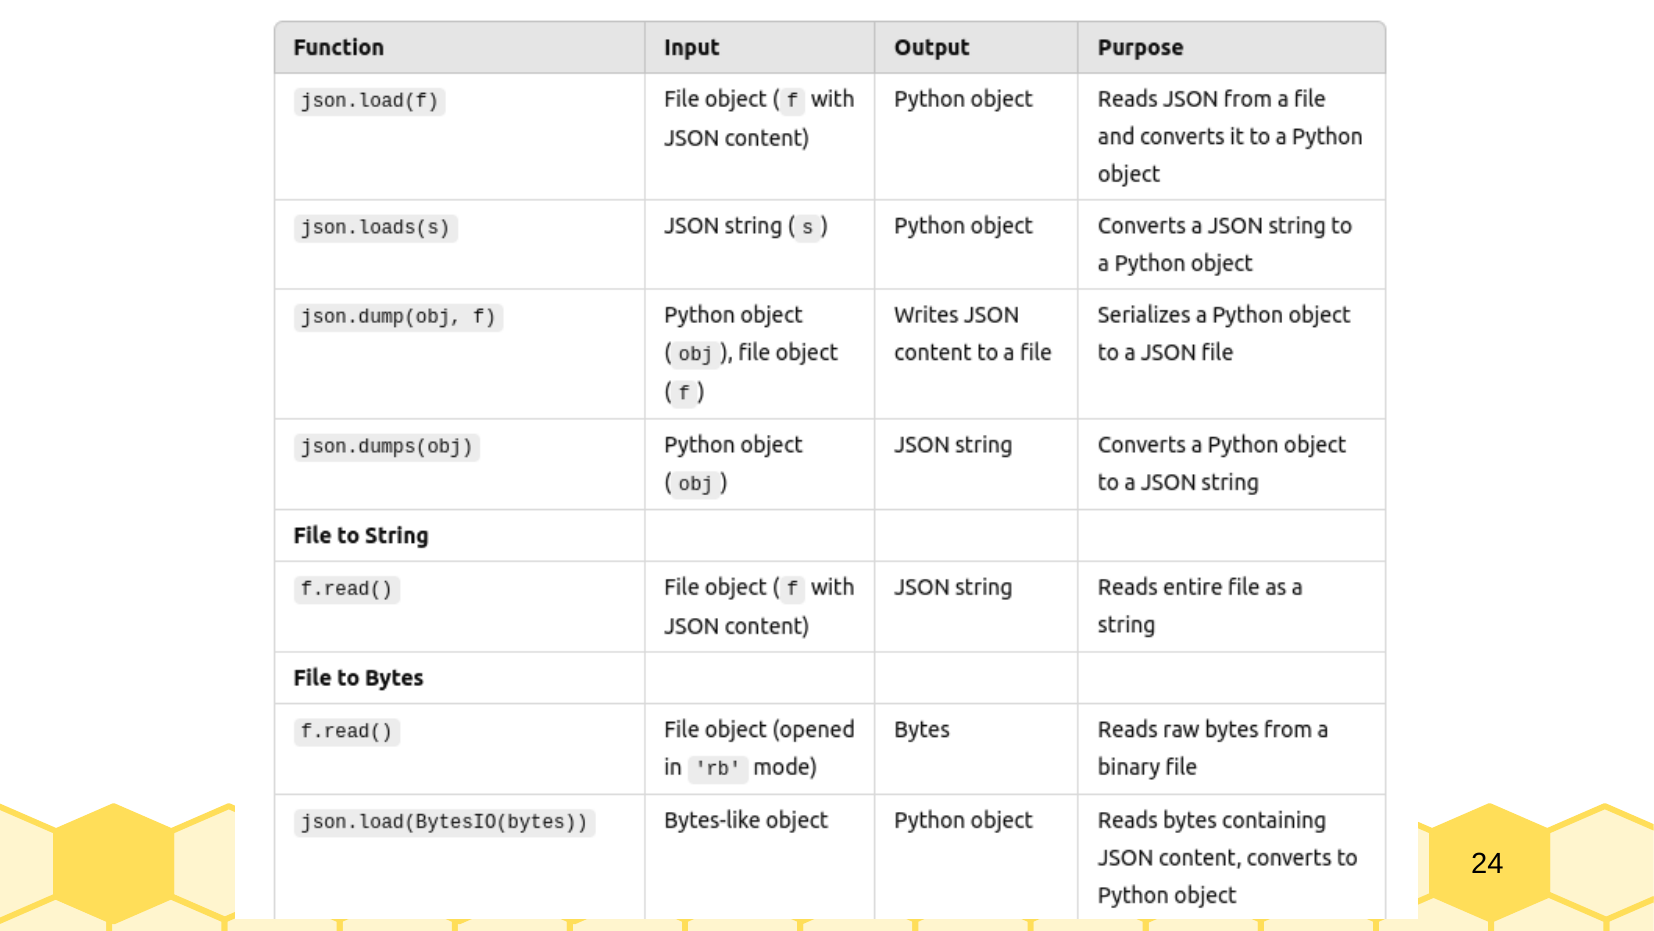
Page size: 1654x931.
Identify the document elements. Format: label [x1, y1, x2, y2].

picture [235, 10, 1418, 919]
